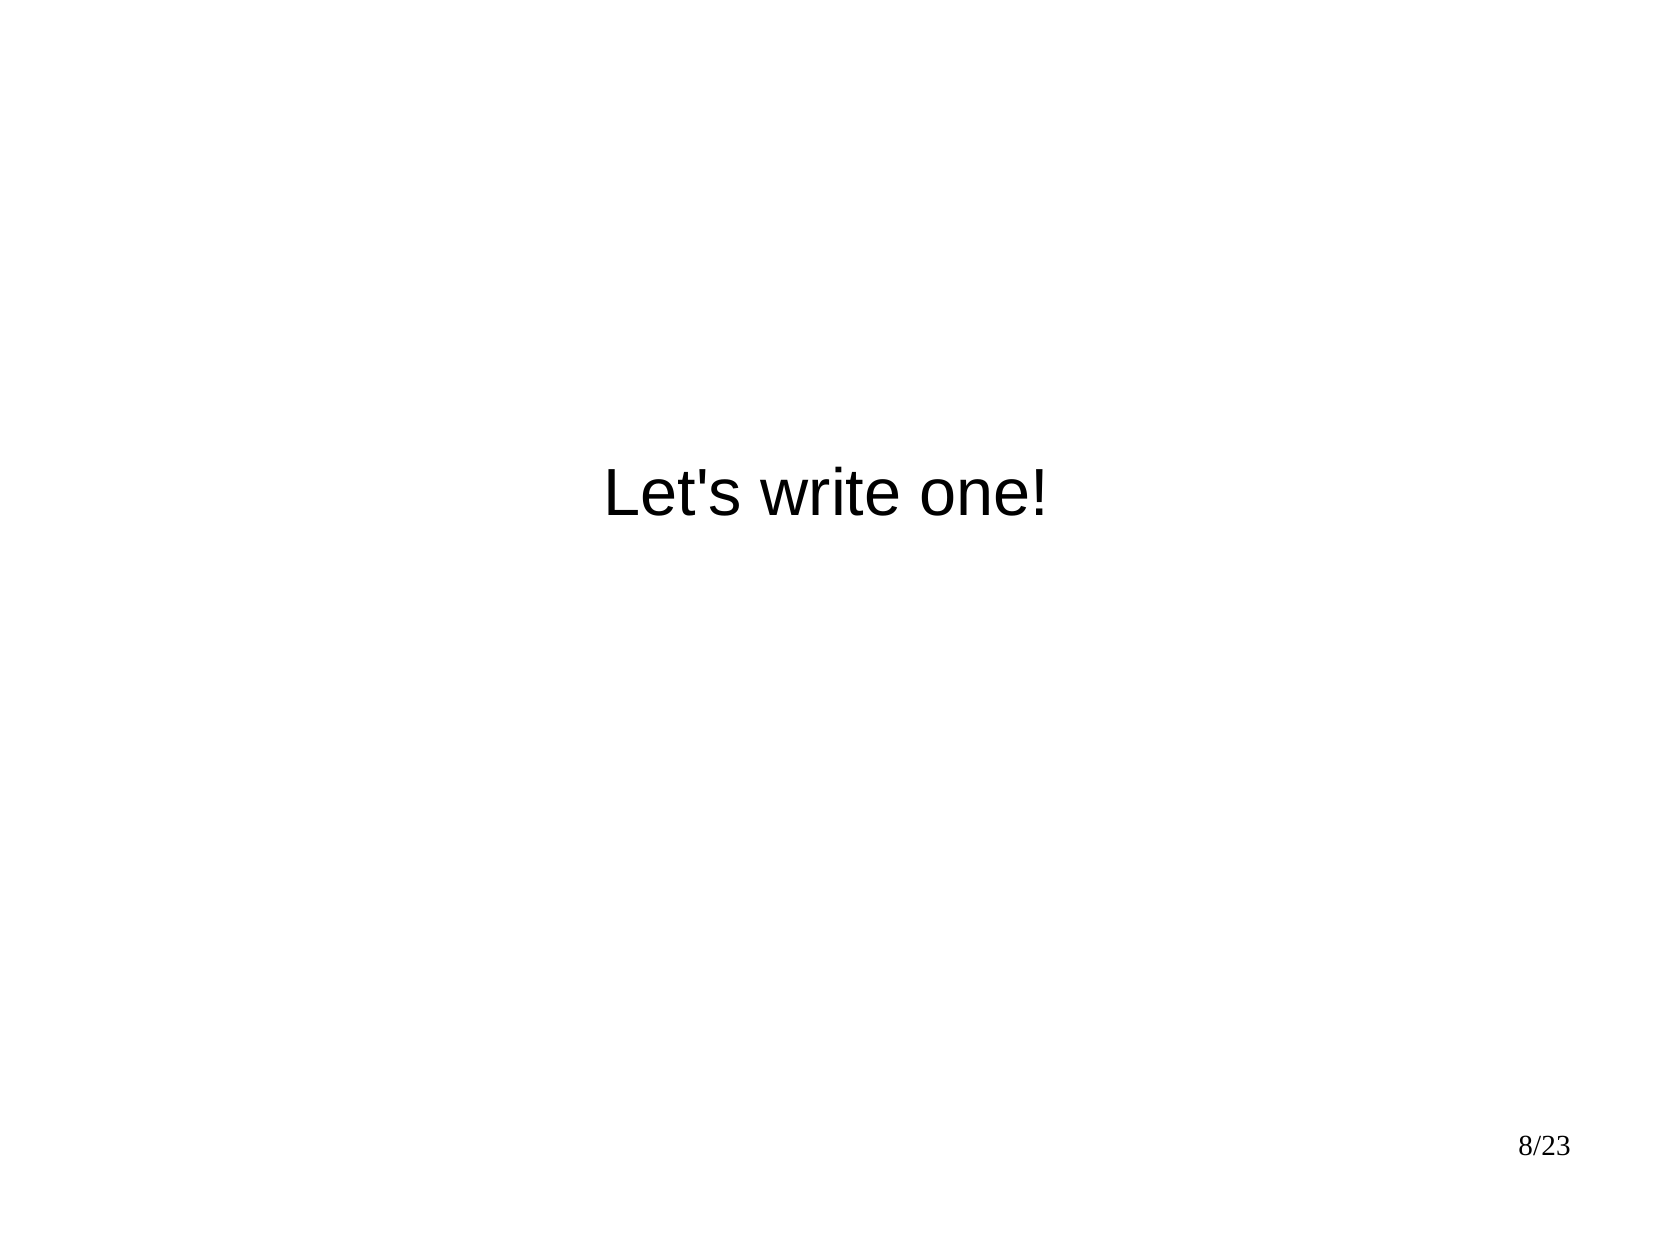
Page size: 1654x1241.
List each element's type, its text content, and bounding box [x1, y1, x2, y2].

subtitle Let's write one! [82, 49, 1571, 1010]
